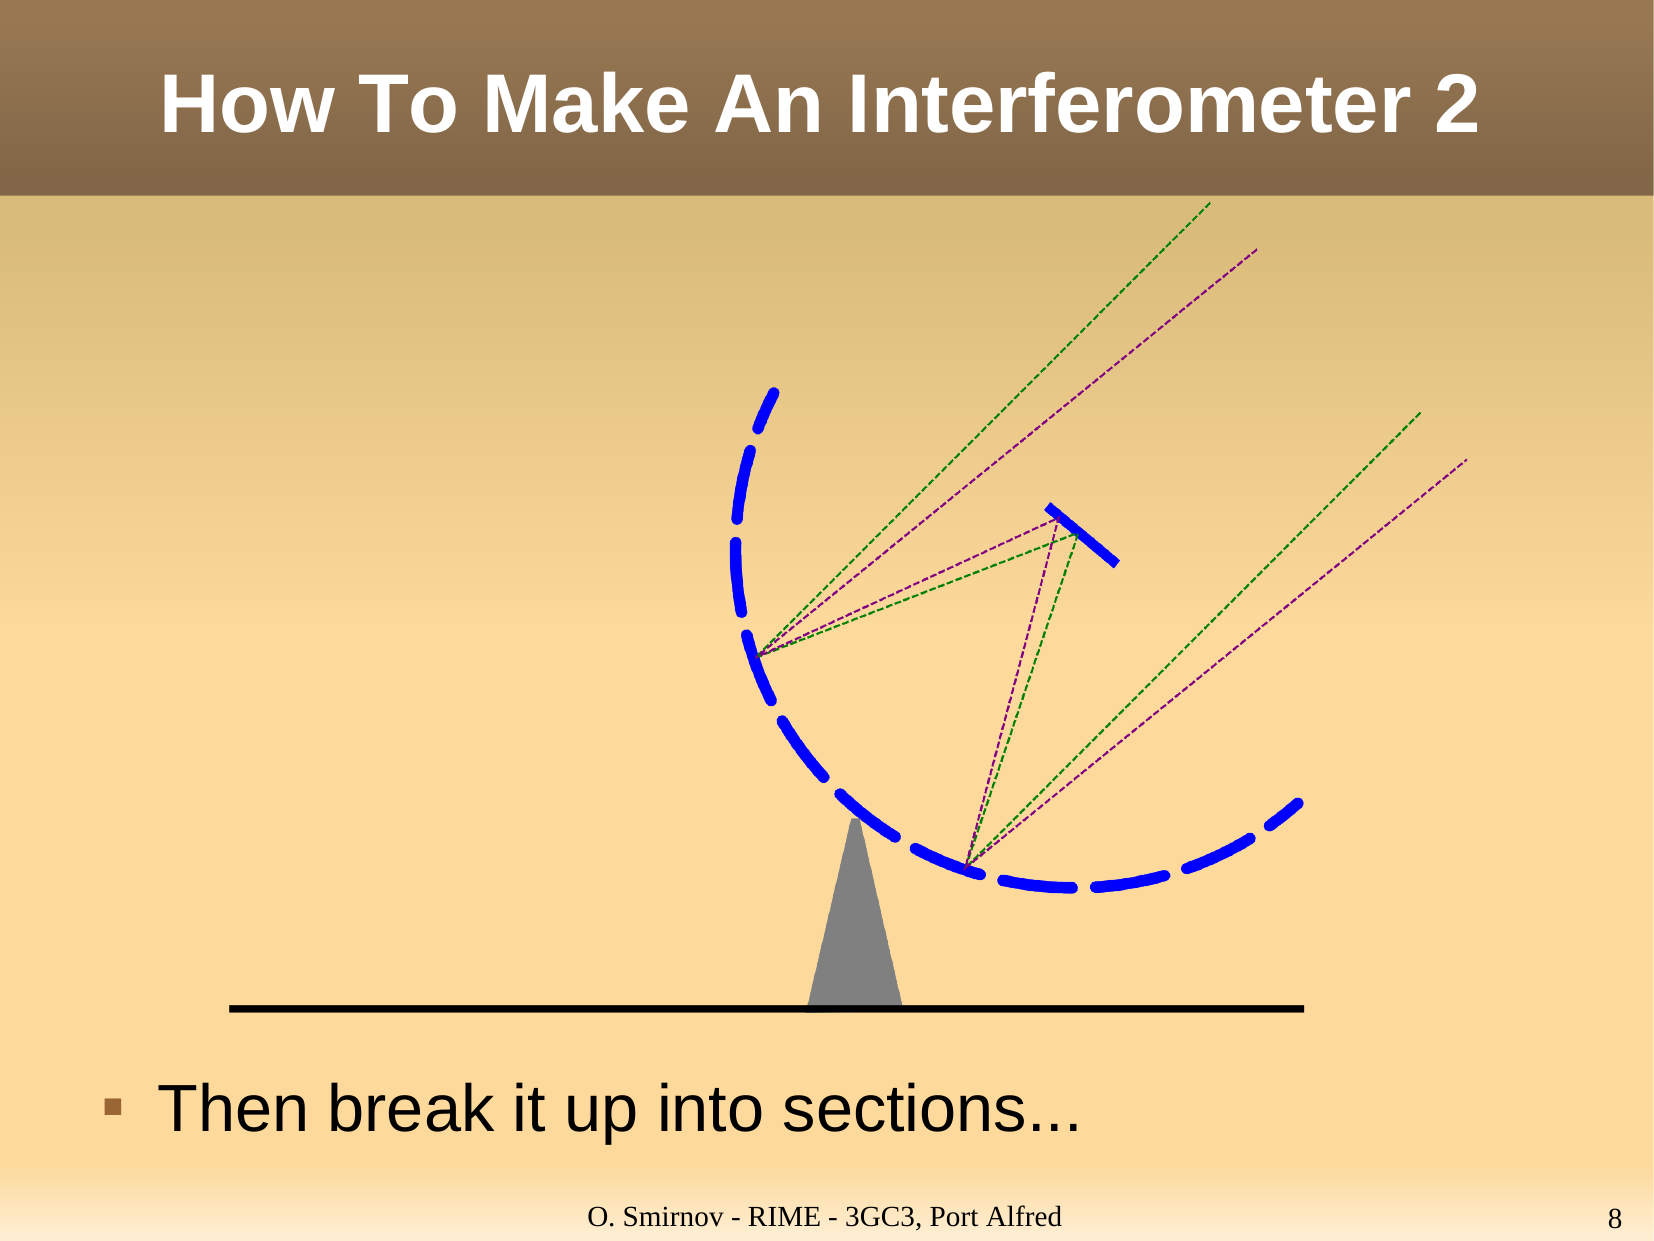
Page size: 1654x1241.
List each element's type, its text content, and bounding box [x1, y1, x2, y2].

list Then break it up into sections... [86, 1071, 1576, 1163]
picture [0, 0, 1654, 1241]
title How To Make An Interferometer 2 [76, 0, 1565, 208]
